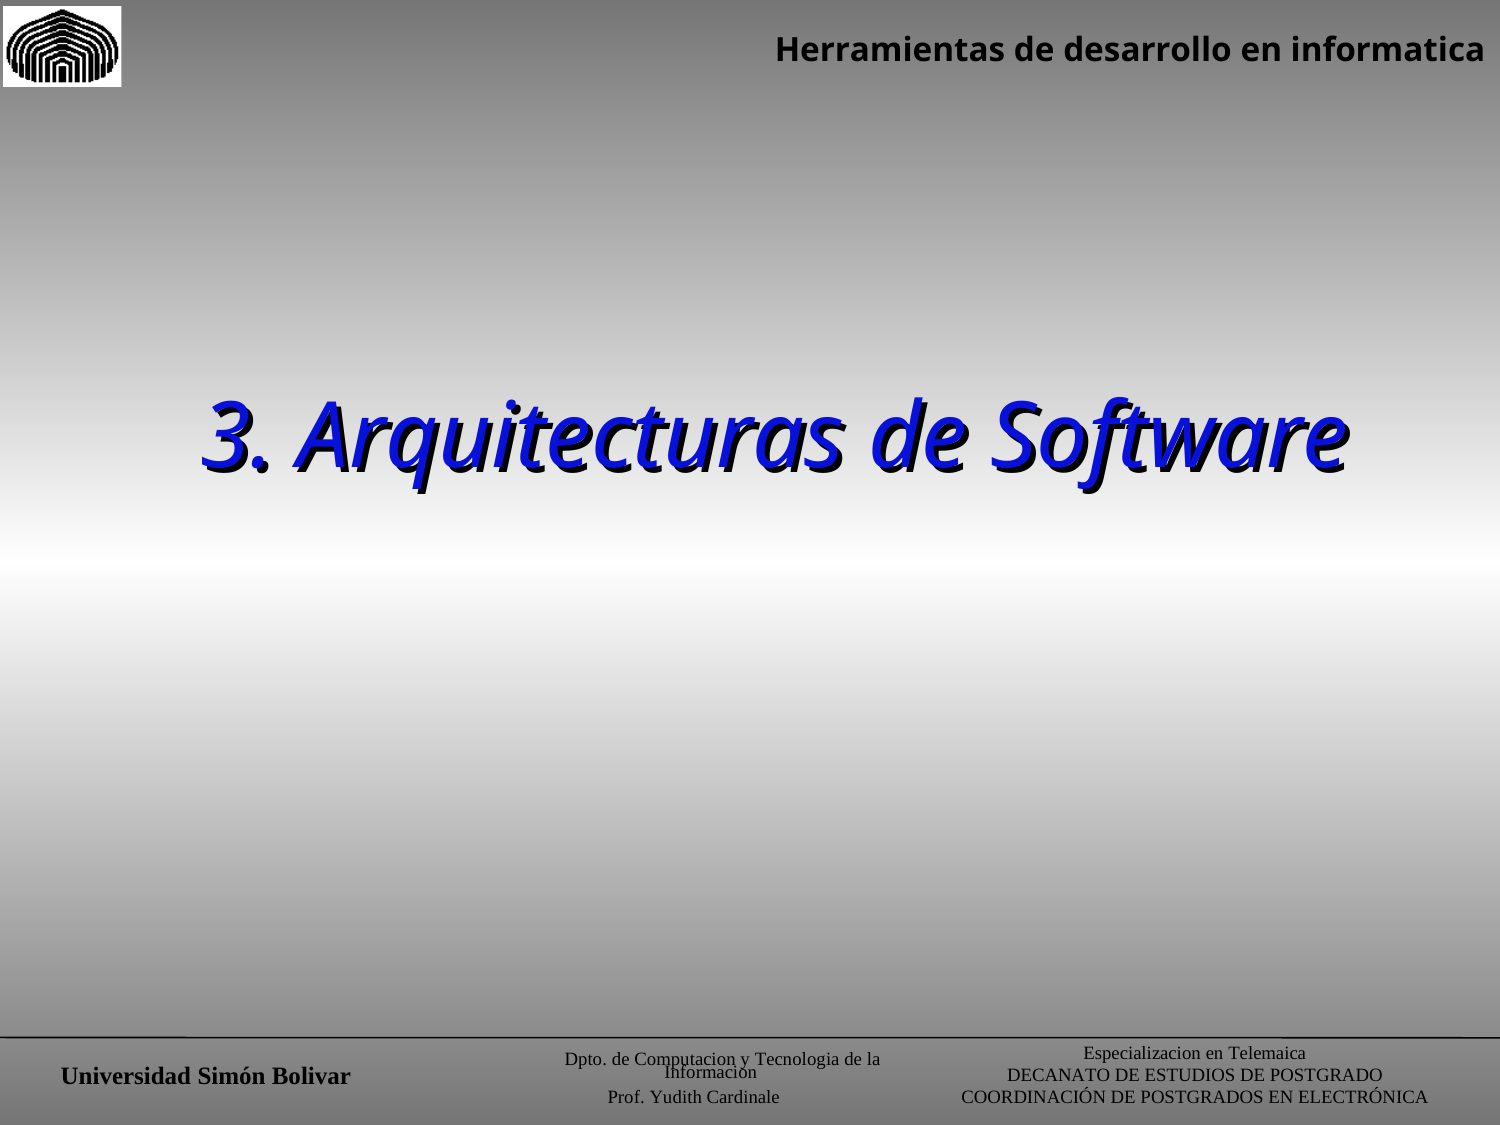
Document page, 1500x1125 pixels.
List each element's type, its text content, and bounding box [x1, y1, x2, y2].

title 3. Arquitecturas de Software [137, 187, 1413, 675]
